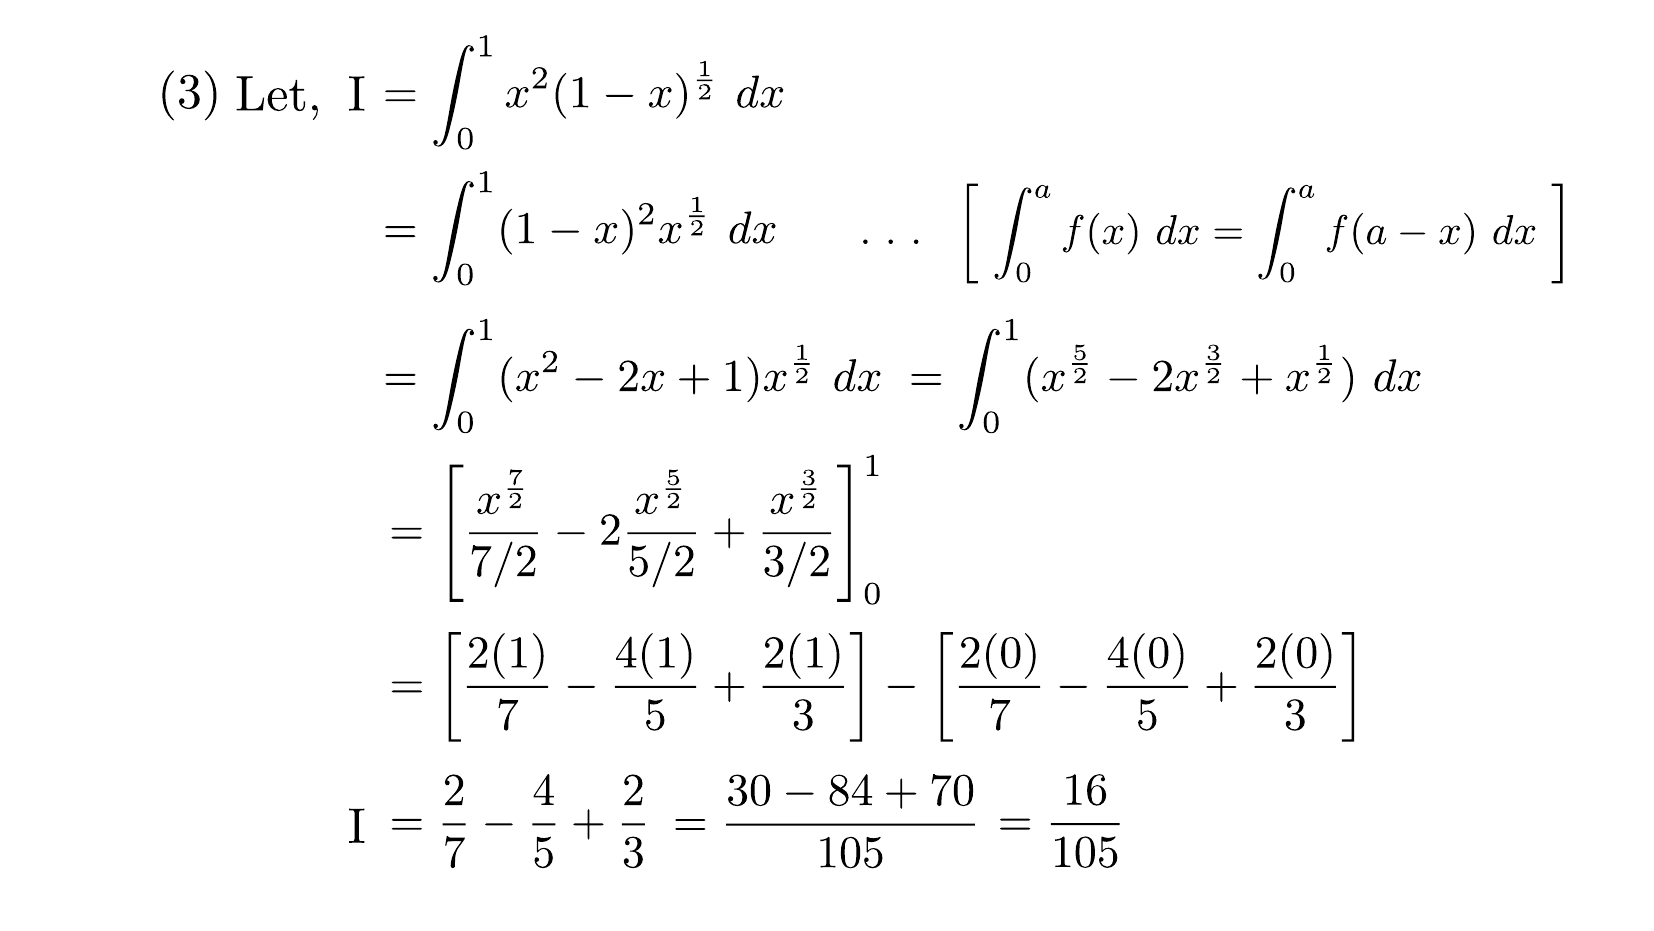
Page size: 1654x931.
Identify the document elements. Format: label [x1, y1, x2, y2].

text_box [674, 774, 975, 869]
text_box [384, 35, 784, 150]
text_box [236, 76, 318, 121]
text_box [391, 773, 645, 869]
text_box [349, 808, 365, 843]
subtitle [59, 35, 1607, 898]
text_box [349, 76, 365, 111]
text_box [384, 318, 881, 434]
text_box [384, 170, 776, 286]
text_box [160, 70, 217, 121]
text_box [391, 454, 880, 605]
text_box [391, 632, 1355, 742]
text_box [999, 774, 1120, 868]
text_box [910, 318, 1421, 434]
text_box [861, 183, 1563, 284]
